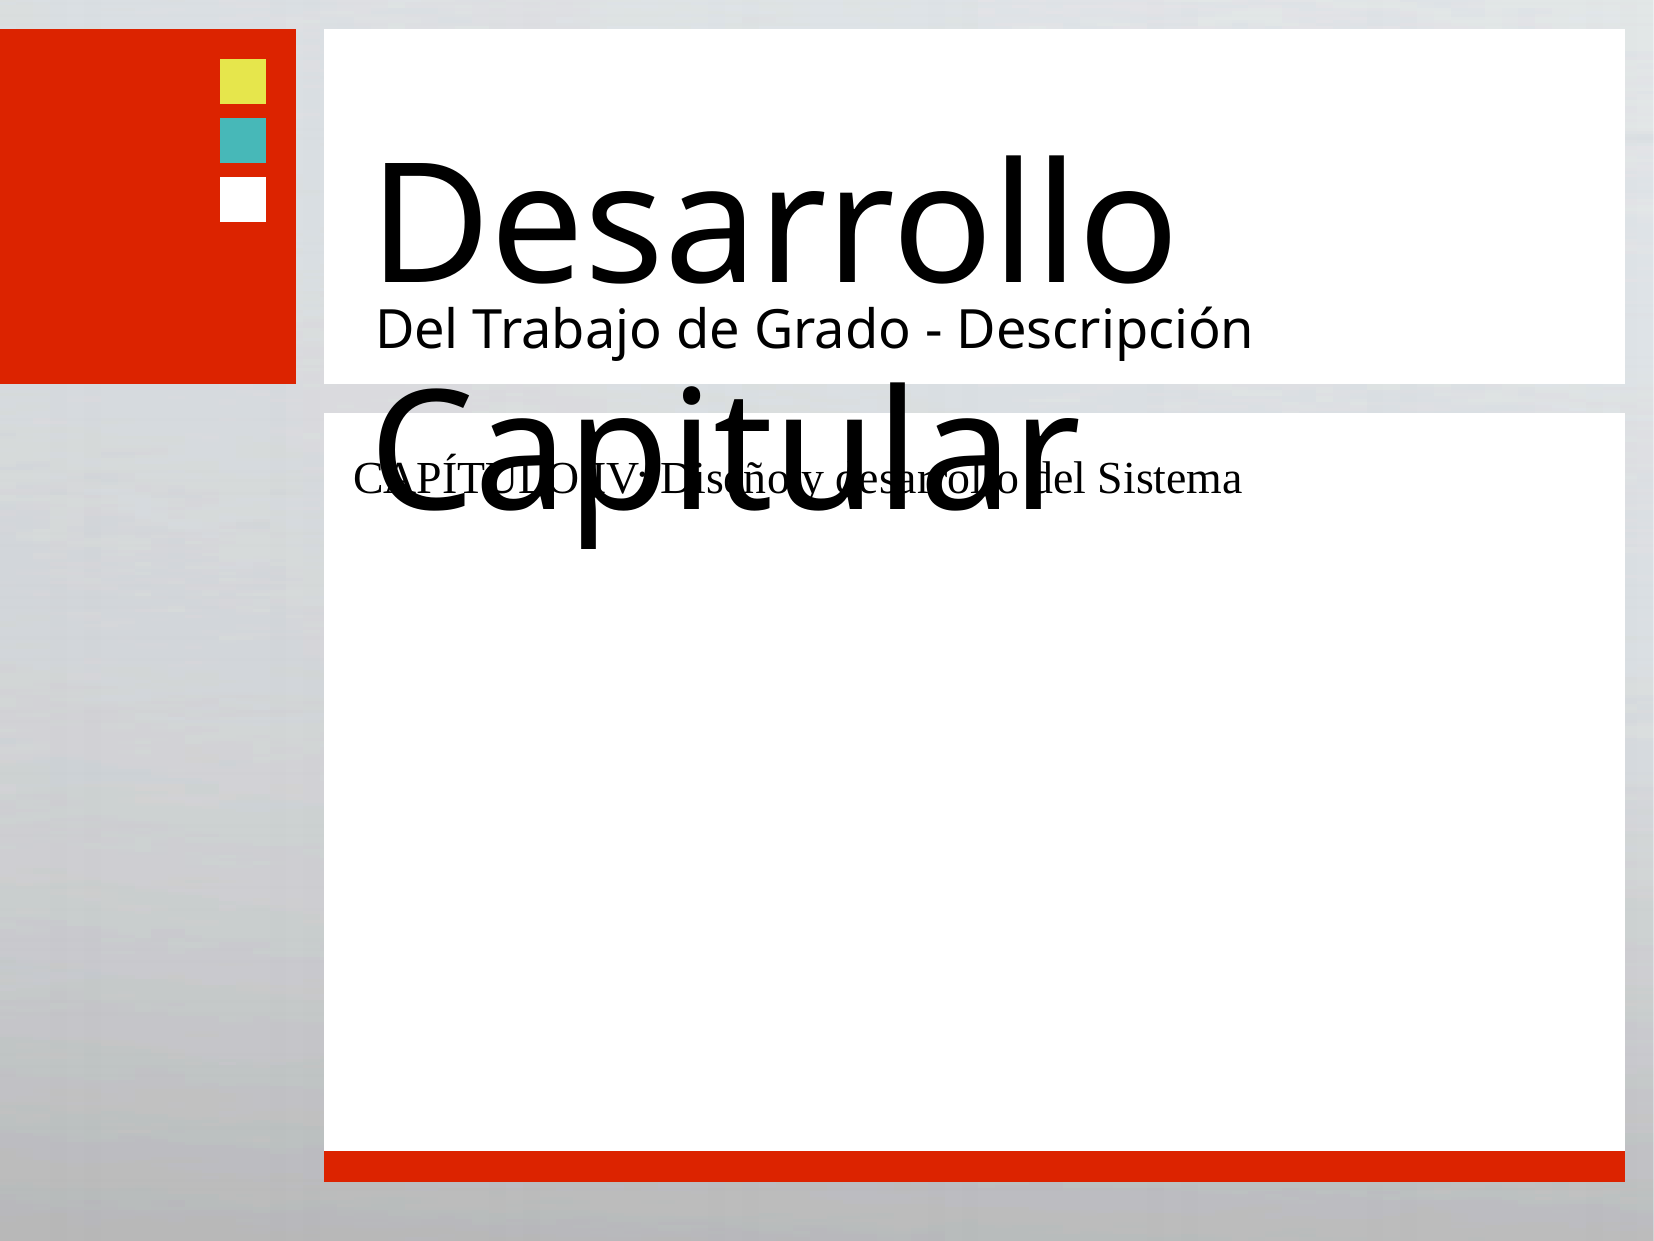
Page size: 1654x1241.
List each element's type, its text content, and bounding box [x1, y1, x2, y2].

picture [0, 0, 1654, 1241]
text_box CAPÍTULO IV: Diseño y desarrollo del Sistema [338, 420, 1595, 1119]
text_box Del Trabajo de Grado - Descripción [360, 283, 1242, 359]
text_box Desarrollo Capitular [354, 96, 1595, 301]
